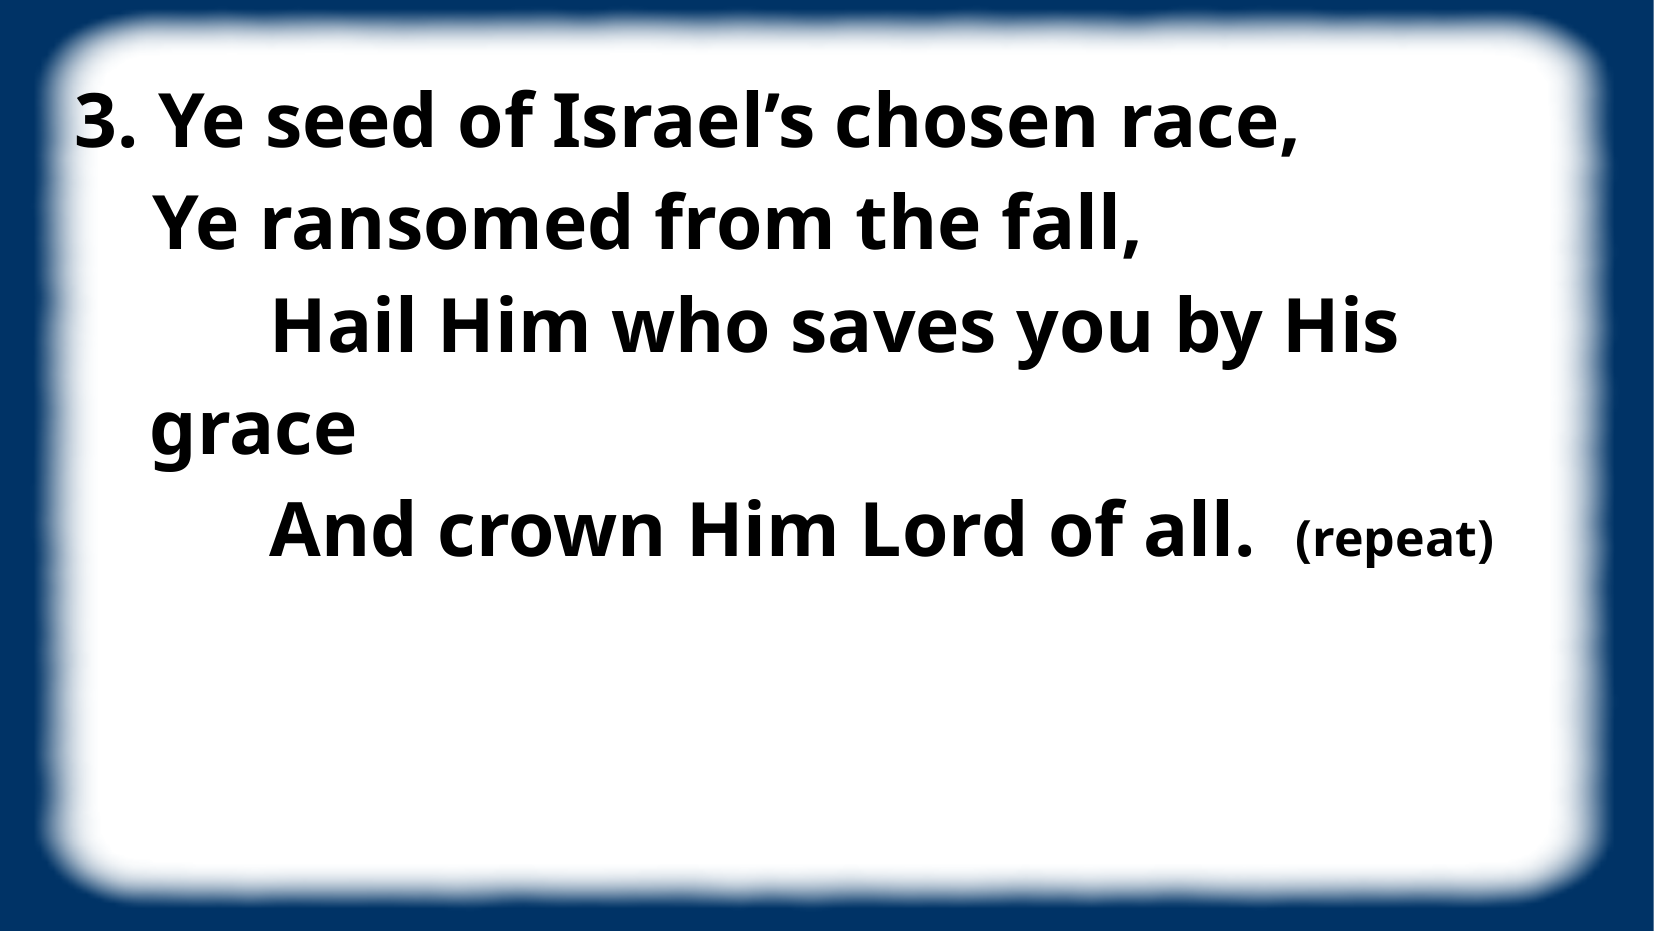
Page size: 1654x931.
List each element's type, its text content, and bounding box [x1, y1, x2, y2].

text_box 3. Ye seed of Israel’s chosen race, Ye ransomed from the fall, Hail Him who saves you by His grace And crown Him Lord of all. (repeat) [60, 60, 1591, 475]
picture [0, 0, 1654, 931]
